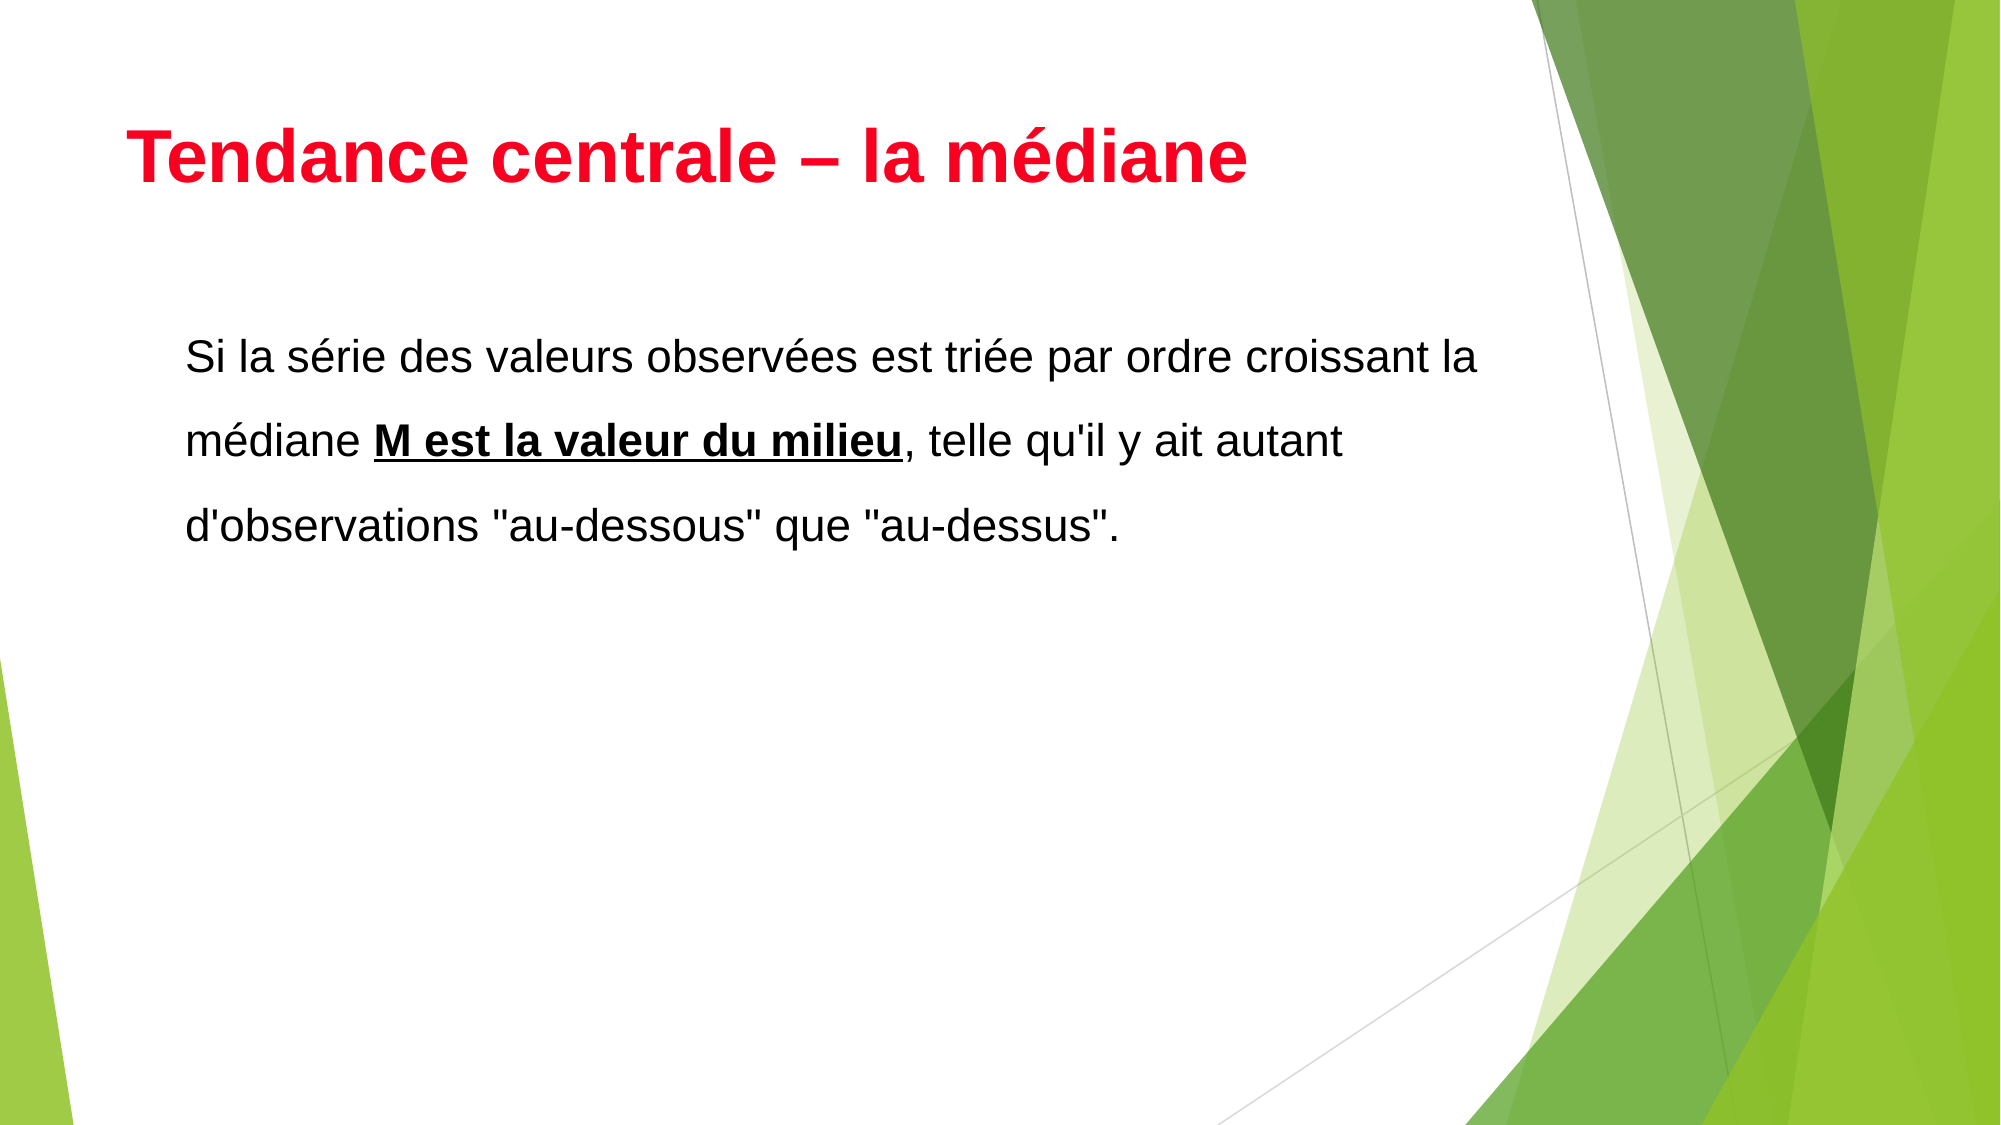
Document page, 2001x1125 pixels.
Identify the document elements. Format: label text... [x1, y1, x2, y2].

title Tendance centrale – la médiane [111, 99, 1522, 235]
list Si la série des valeurs observées est triée par ordre croissant la médiane M est la valeur du milieu, telle qu'il y ait autant d'observations "au-dessous" que "au-dessus". [99, 318, 1548, 923]
